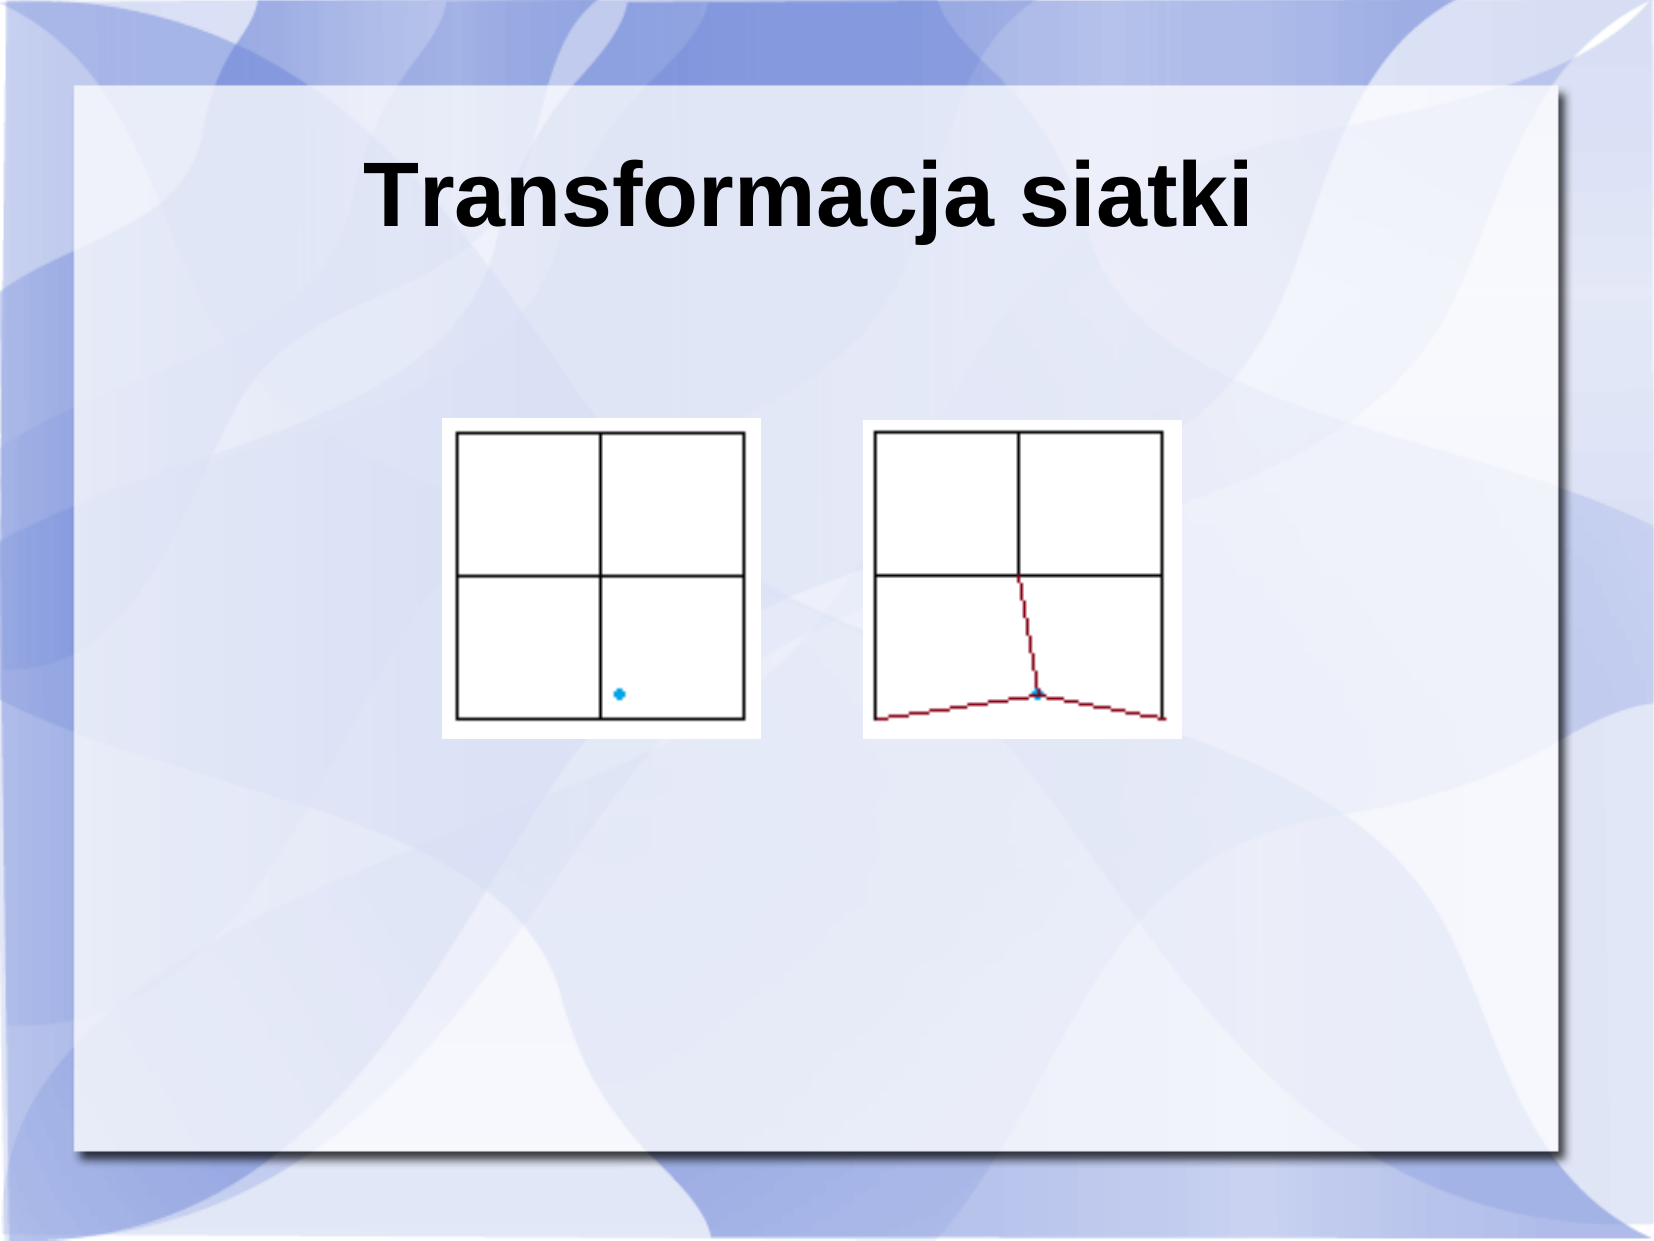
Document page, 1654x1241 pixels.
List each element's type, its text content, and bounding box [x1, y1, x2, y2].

title Transformacja siatki [82, 90, 1536, 298]
picture [0, 0, 1654, 1241]
